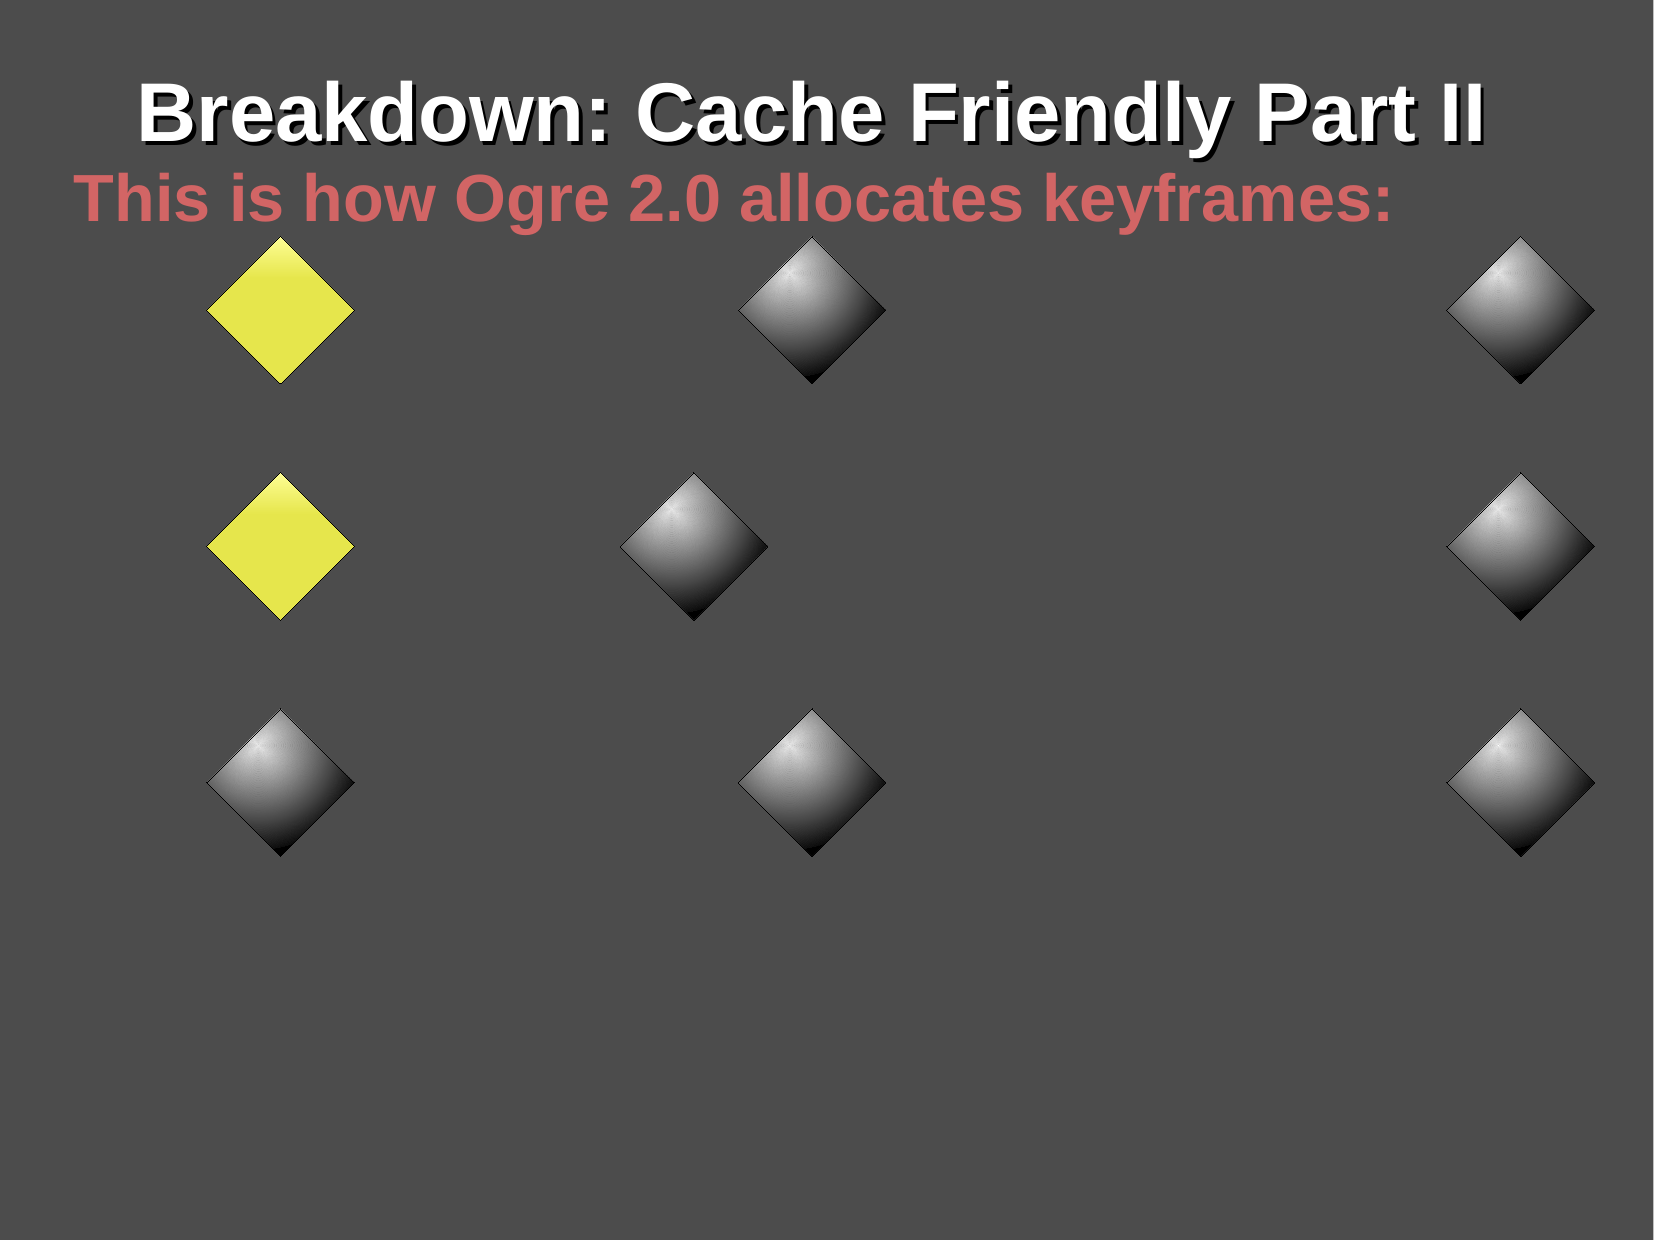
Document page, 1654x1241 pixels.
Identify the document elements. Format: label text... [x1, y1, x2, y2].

text_box [1446, 472, 1595, 621]
text_box [738, 244, 886, 384]
text_box [206, 708, 355, 857]
text_box [1446, 708, 1595, 857]
text_box [620, 472, 768, 621]
text_box [1446, 244, 1595, 384]
text_box [206, 244, 355, 384]
text_box [206, 472, 355, 621]
text_box This is how Ogre 2.0 allocates keyframes: [59, 153, 1565, 244]
text_box [738, 708, 886, 857]
text_box Breakdown: Cache Friendly Part II [88, 59, 1536, 153]
